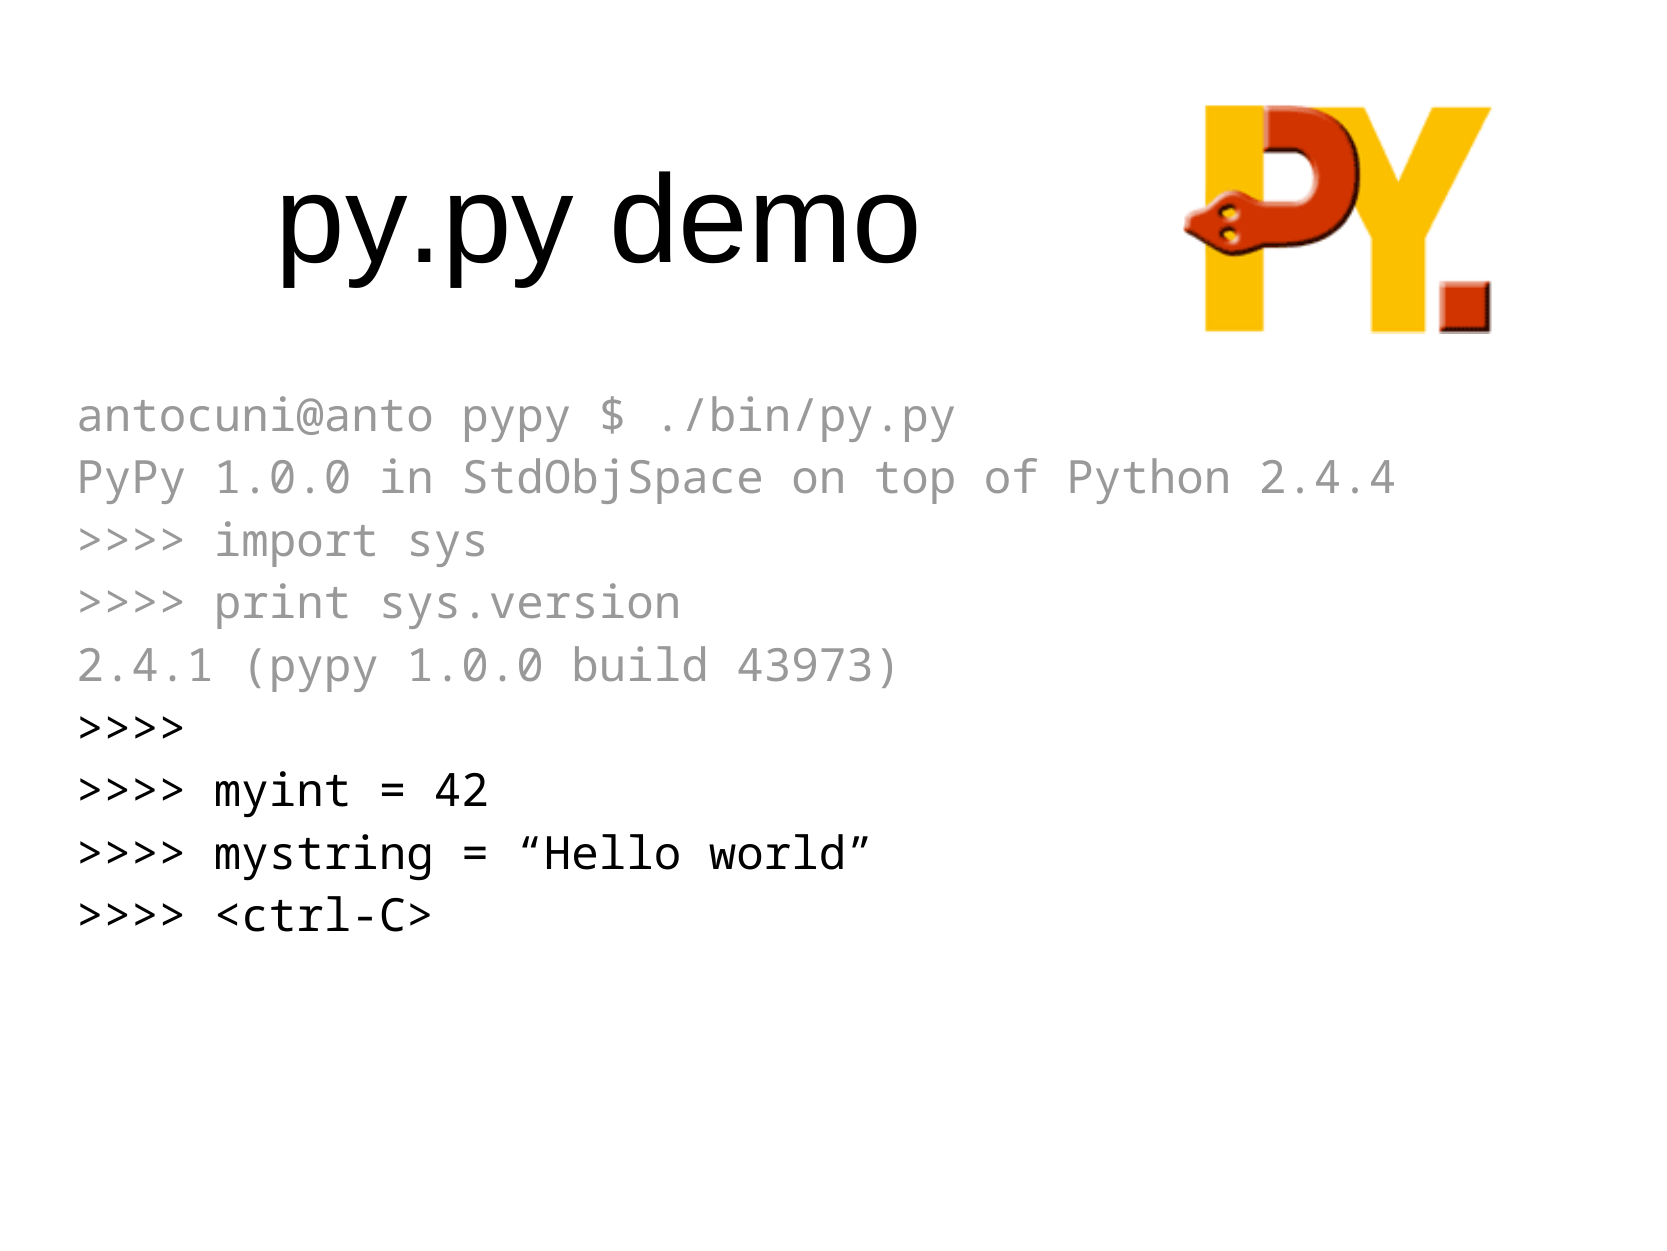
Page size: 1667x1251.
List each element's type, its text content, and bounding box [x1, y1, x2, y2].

title py.py demo [37, 0, 1161, 459]
text_box antocuni@anto pypy $ ./bin/py.py PyPy 1.0.0 in StdObjSpace on top of Python 2.4.4 >>>> import sys >>>> print sys.version 2.4.1 (pypy 1.0.0 build 43973) >>>> >>>> myint = 42 >>>> mystring = “Hello world” >>>> <ctrl-C> [61, 375, 1595, 1219]
picture [1183, 104, 1494, 334]
